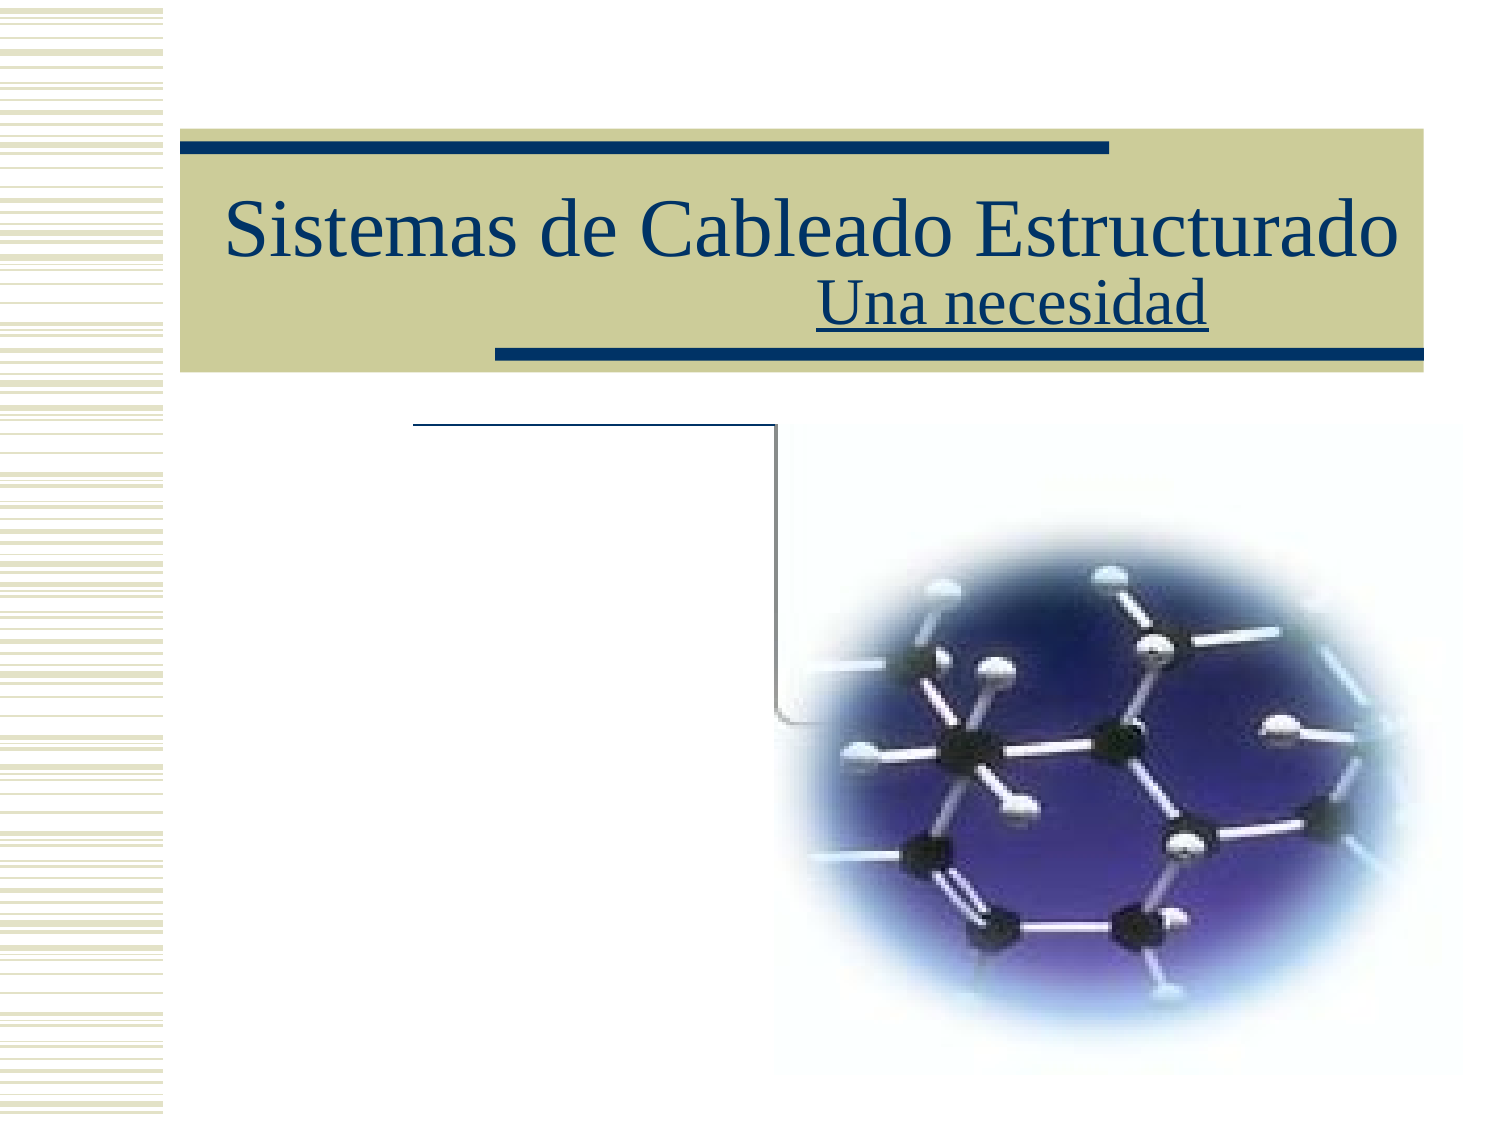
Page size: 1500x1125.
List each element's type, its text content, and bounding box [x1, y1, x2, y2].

picture [774, 424, 1463, 1075]
text_box Una necesidad [624, 249, 1401, 363]
title Sistemas de Cableado Estructurado [174, 137, 1450, 325]
